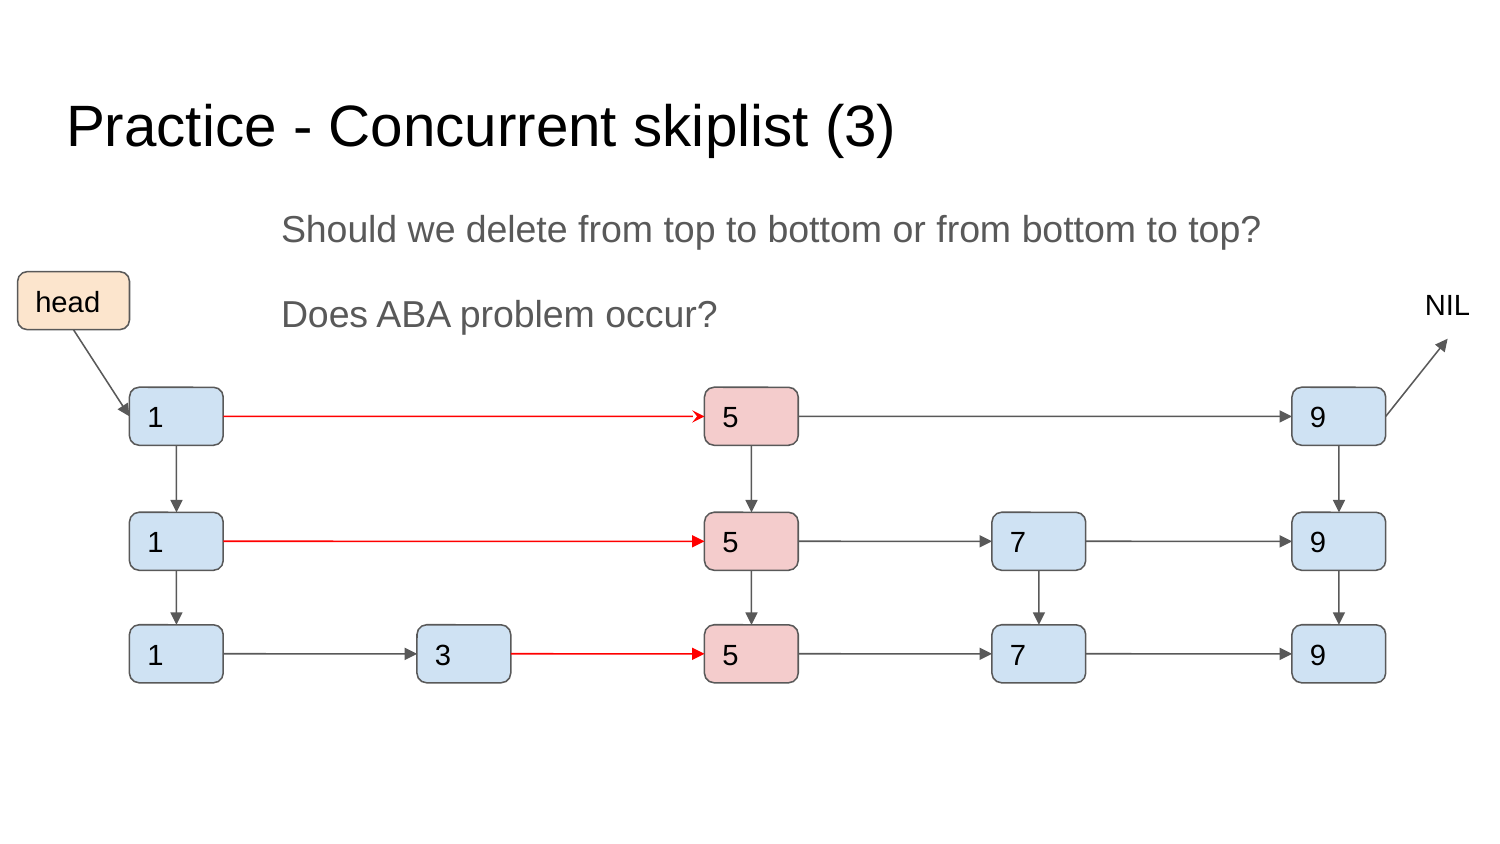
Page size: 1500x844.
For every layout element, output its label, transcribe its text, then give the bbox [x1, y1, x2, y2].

text_box 1 [129, 512, 224, 571]
text_box 9 [1291, 512, 1386, 571]
text_box 1 [129, 624, 224, 683]
text_box 5 [704, 512, 799, 571]
text_box head [17, 271, 130, 330]
list Should we delete from top to bottom or from bottom to top? Does ABA problem occur? [266, 183, 1310, 339]
text_box 9 [1291, 624, 1386, 683]
text_box 5 [704, 387, 799, 446]
text_box 7 [991, 624, 1086, 683]
text_box 9 [1291, 387, 1386, 446]
text_box 5 [704, 624, 799, 683]
text_box 3 [416, 624, 511, 683]
text_box 1 [129, 387, 224, 446]
text_box 7 [991, 512, 1086, 571]
title Practice - Concurrent skiplist (3) [51, 72, 1449, 167]
text_box NIL [1395, 271, 1500, 339]
